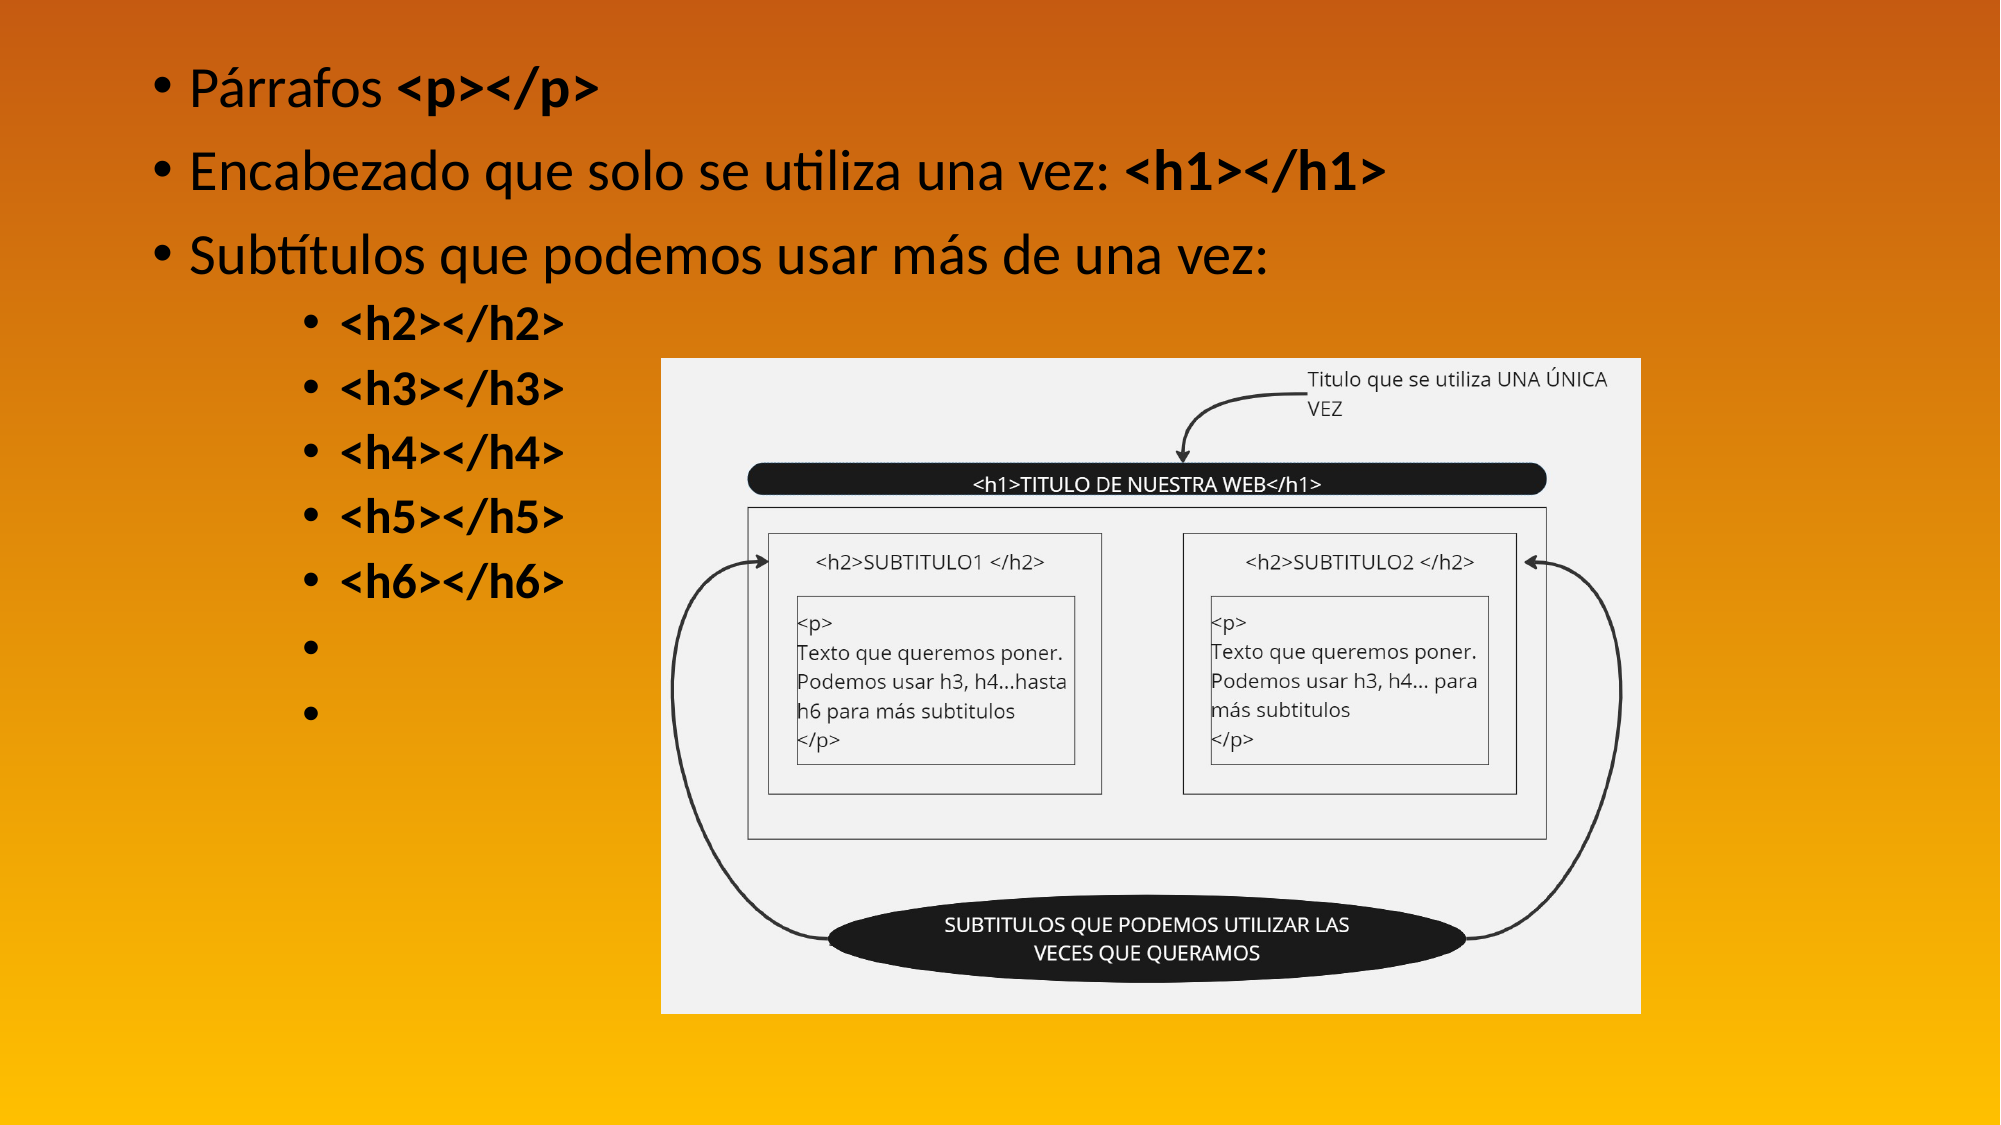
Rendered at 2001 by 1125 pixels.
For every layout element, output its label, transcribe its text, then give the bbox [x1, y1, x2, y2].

list Párrafos <p></p> Encabezado que solo se utiliza una vez: <h1></h1> Subtítulos que podemos usar más de una vez: <h2></h2> <h3></h3> <h4></h4> <h5></h5> <h6></h6> [137, 49, 1863, 1014]
picture [661, 358, 1641, 1014]
